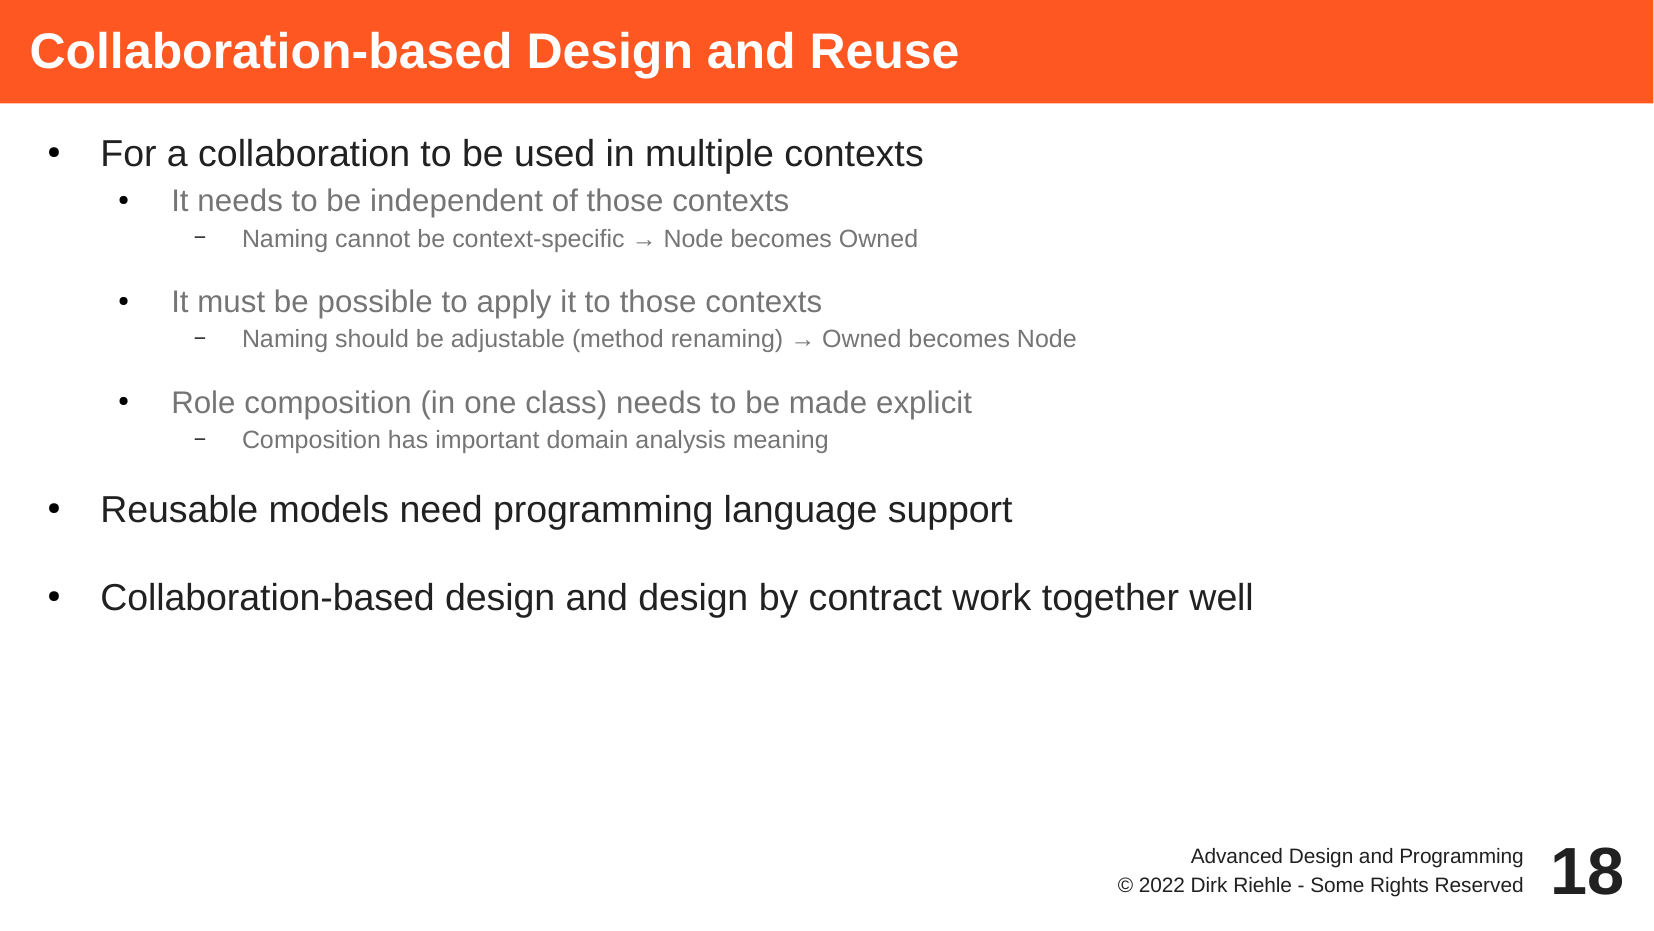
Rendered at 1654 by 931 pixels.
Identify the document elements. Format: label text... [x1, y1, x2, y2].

list For a collaboration to be used in multiple contexts It needs to be independent of those contexts Naming cannot be context-specific → Node becomes Owned It must be possible to apply it to those contexts Naming should be adjustable (method renaming) → Owned becomes Node Role composition (in one class) needs to be made explicit Composition has important domain analysis meaning Reusable models need programming language support Collaboration-based design and design by contract work together well [29, 132, 1625, 813]
title Collaboration-based Design and Reuse [0, 0, 1654, 104]
